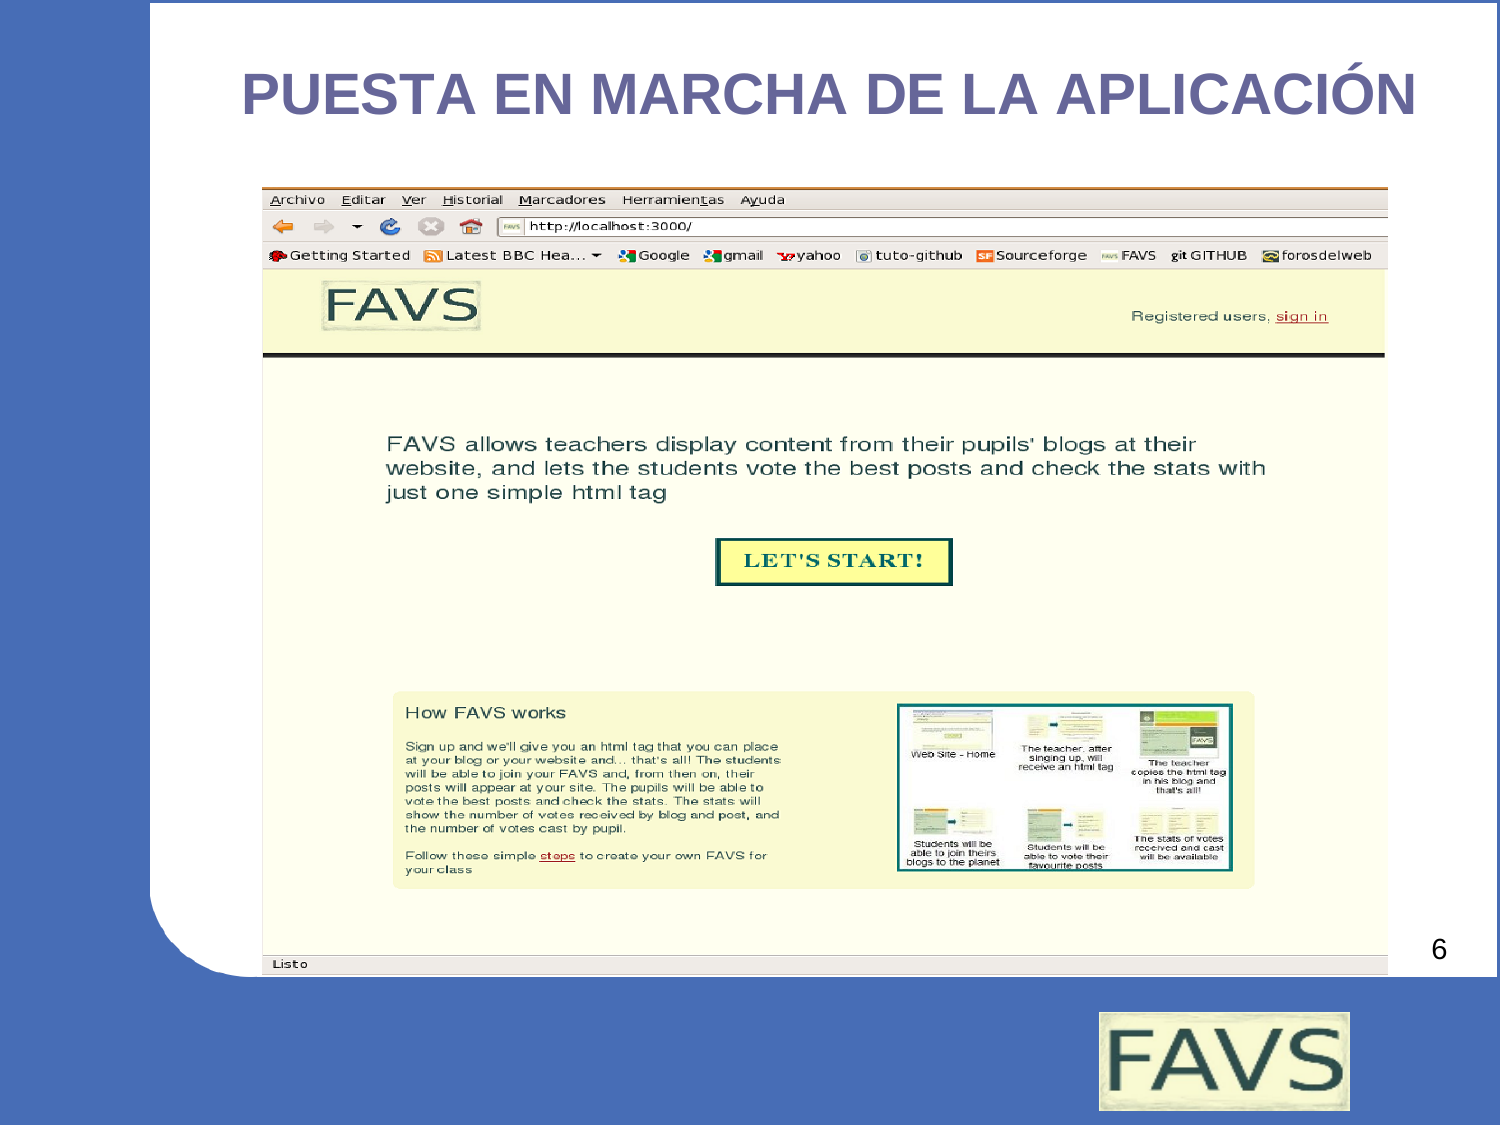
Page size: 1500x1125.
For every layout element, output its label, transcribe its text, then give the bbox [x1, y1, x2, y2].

title PUESTA EN MARCHA DE LA APLICACIÓN [212, 24, 1447, 164]
picture [0, 0, 1500, 1125]
